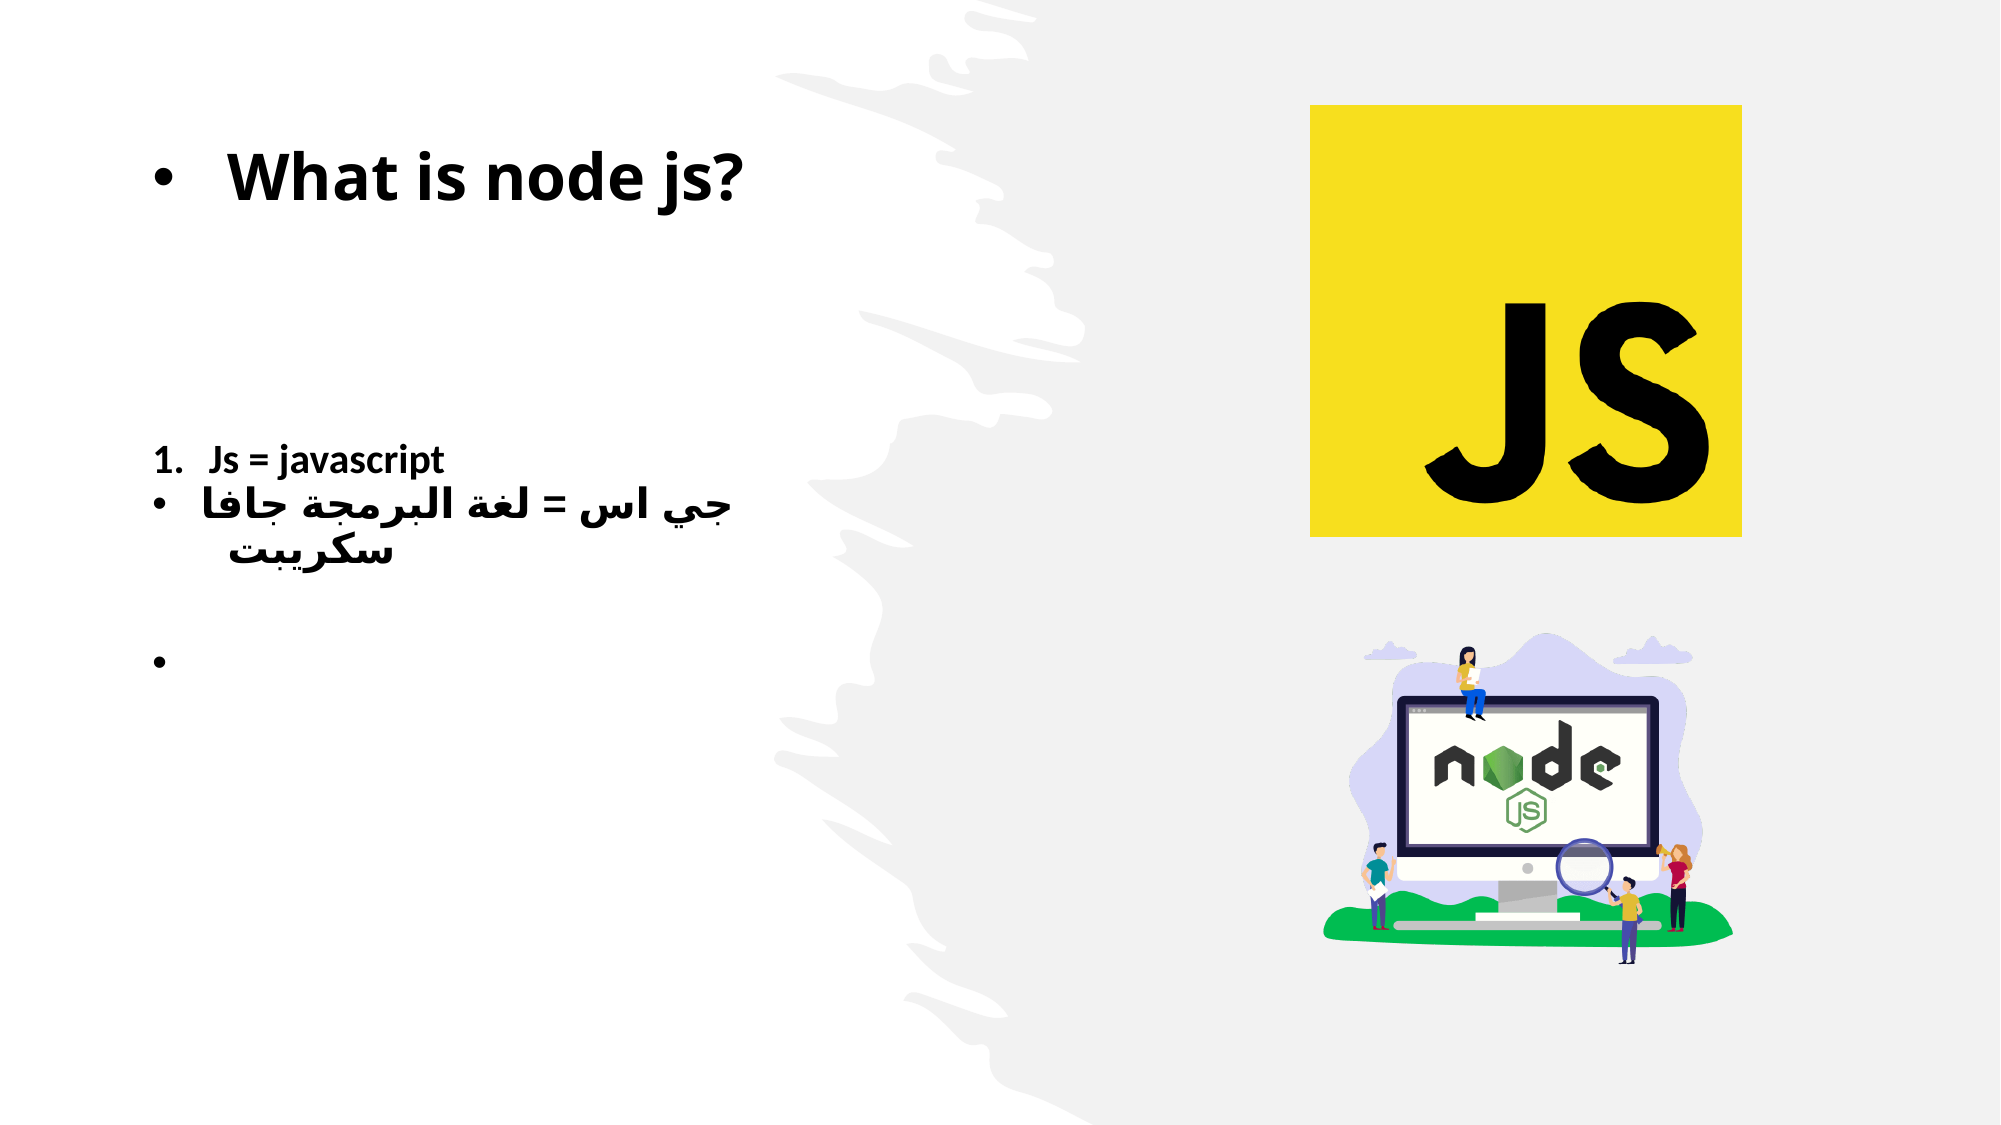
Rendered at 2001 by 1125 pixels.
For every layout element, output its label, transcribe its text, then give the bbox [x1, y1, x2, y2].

title What is node js? [137, 105, 1076, 401]
text_box [0, 0, 2000, 1125]
list Js = javascript جي اس = لغة البرمجة جافا سكريبت [137, 430, 776, 1014]
picture [1310, 105, 1742, 537]
picture [1313, 588, 1739, 1014]
